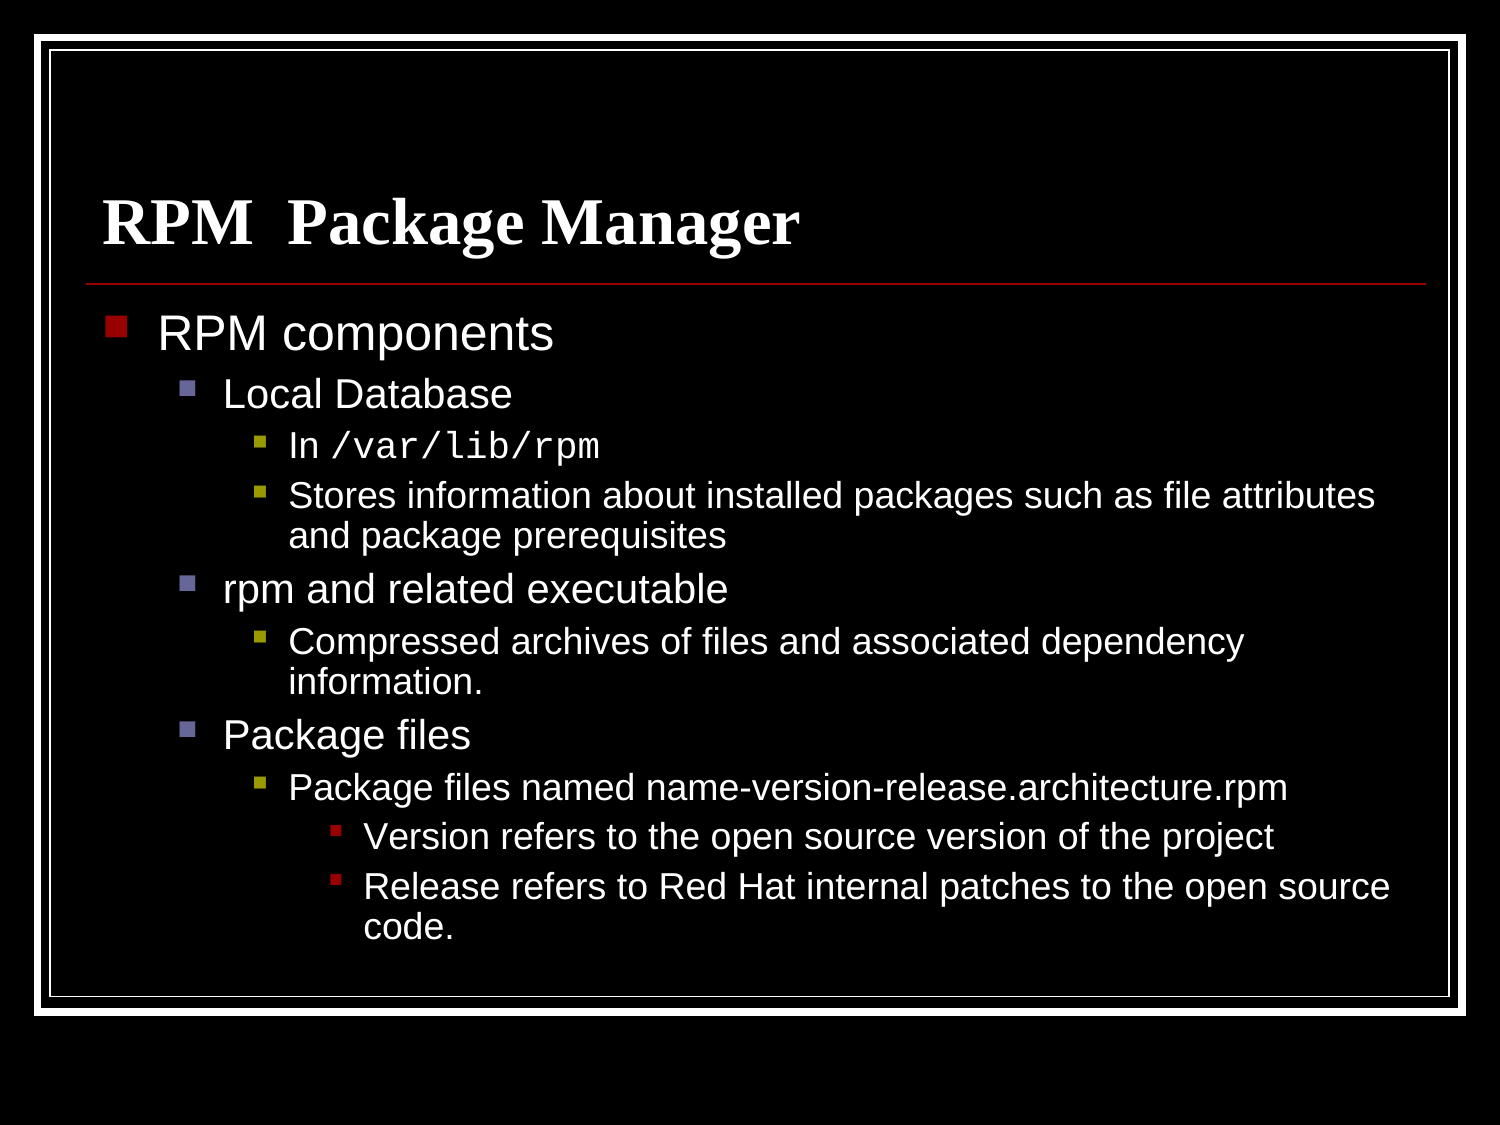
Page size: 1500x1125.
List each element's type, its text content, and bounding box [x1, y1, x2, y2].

title RPM Package Manager [87, 77, 1426, 266]
list RPM components Local Database In /var/lib/rpm Stores information about installed packages such as file attributes and package prerequisites rpm and related executable Compressed archives of files and associated dependency information. Package files Package files named name-version-release.architecture.rpm Version refers to the open source version of the project Release refers to Red Hat internal patches to the open source code. [87, 299, 1426, 963]
